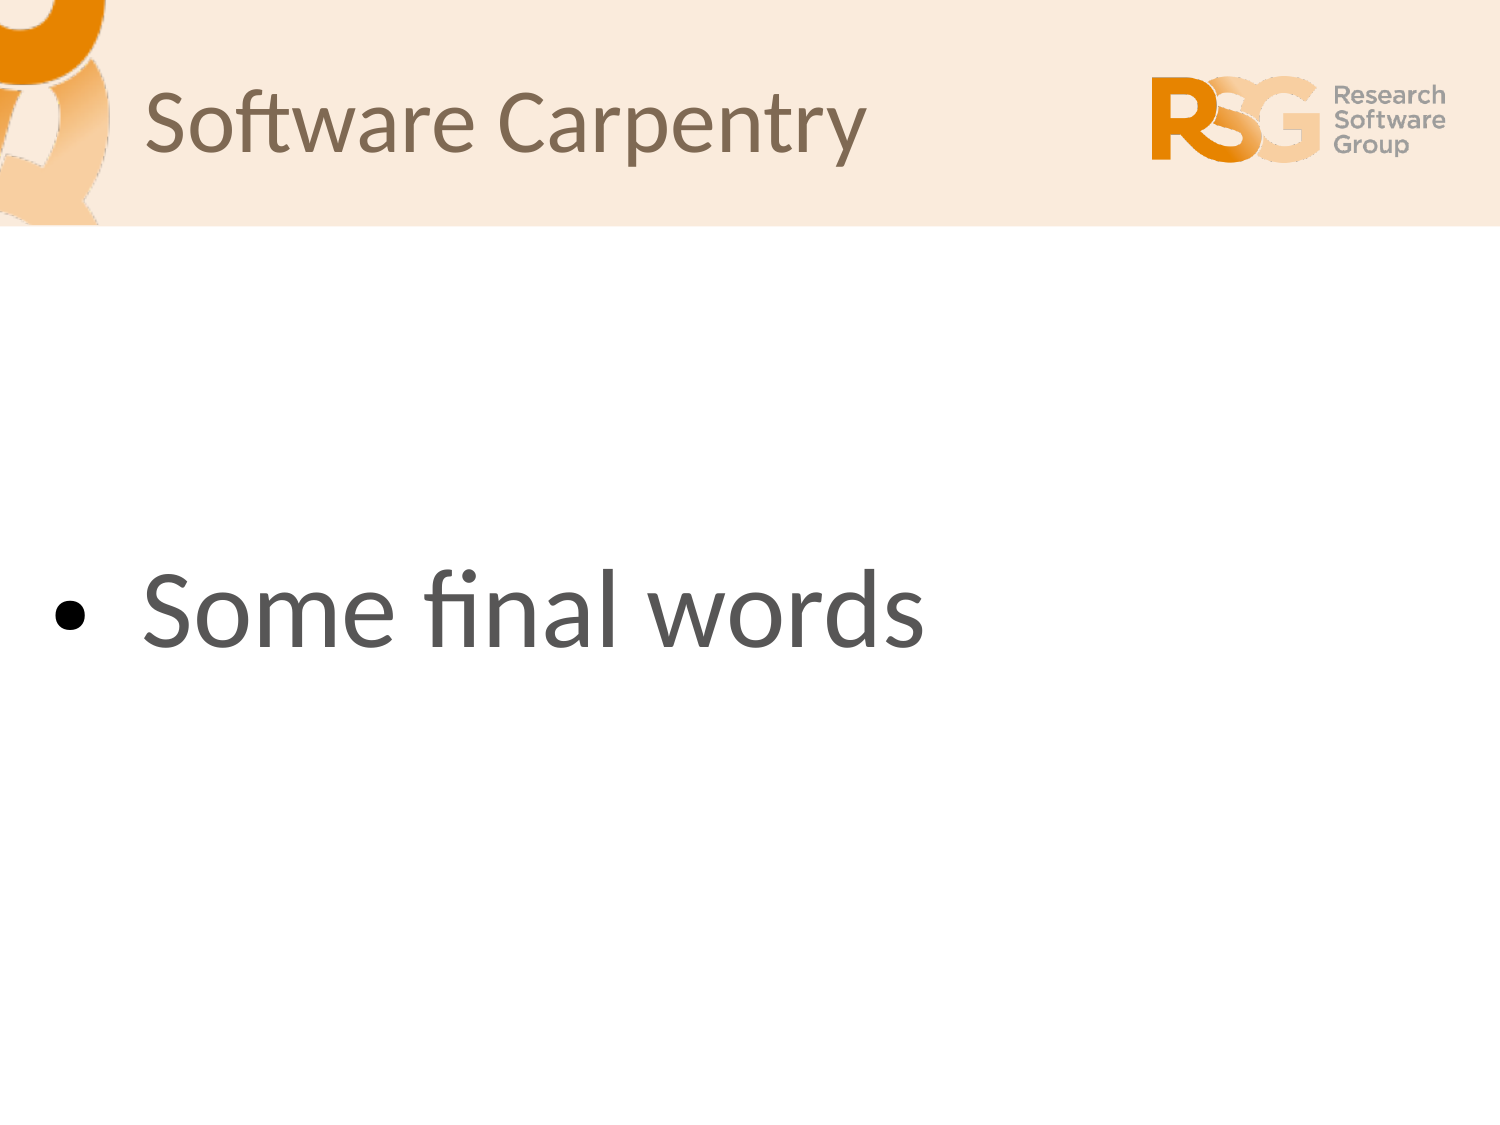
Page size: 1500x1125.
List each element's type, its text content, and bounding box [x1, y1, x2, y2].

picture [1100, 27, 1497, 212]
picture [0, 0, 113, 225]
title Software Carpentry [129, 21, 1128, 210]
text_box Some final words [35, 555, 1371, 709]
